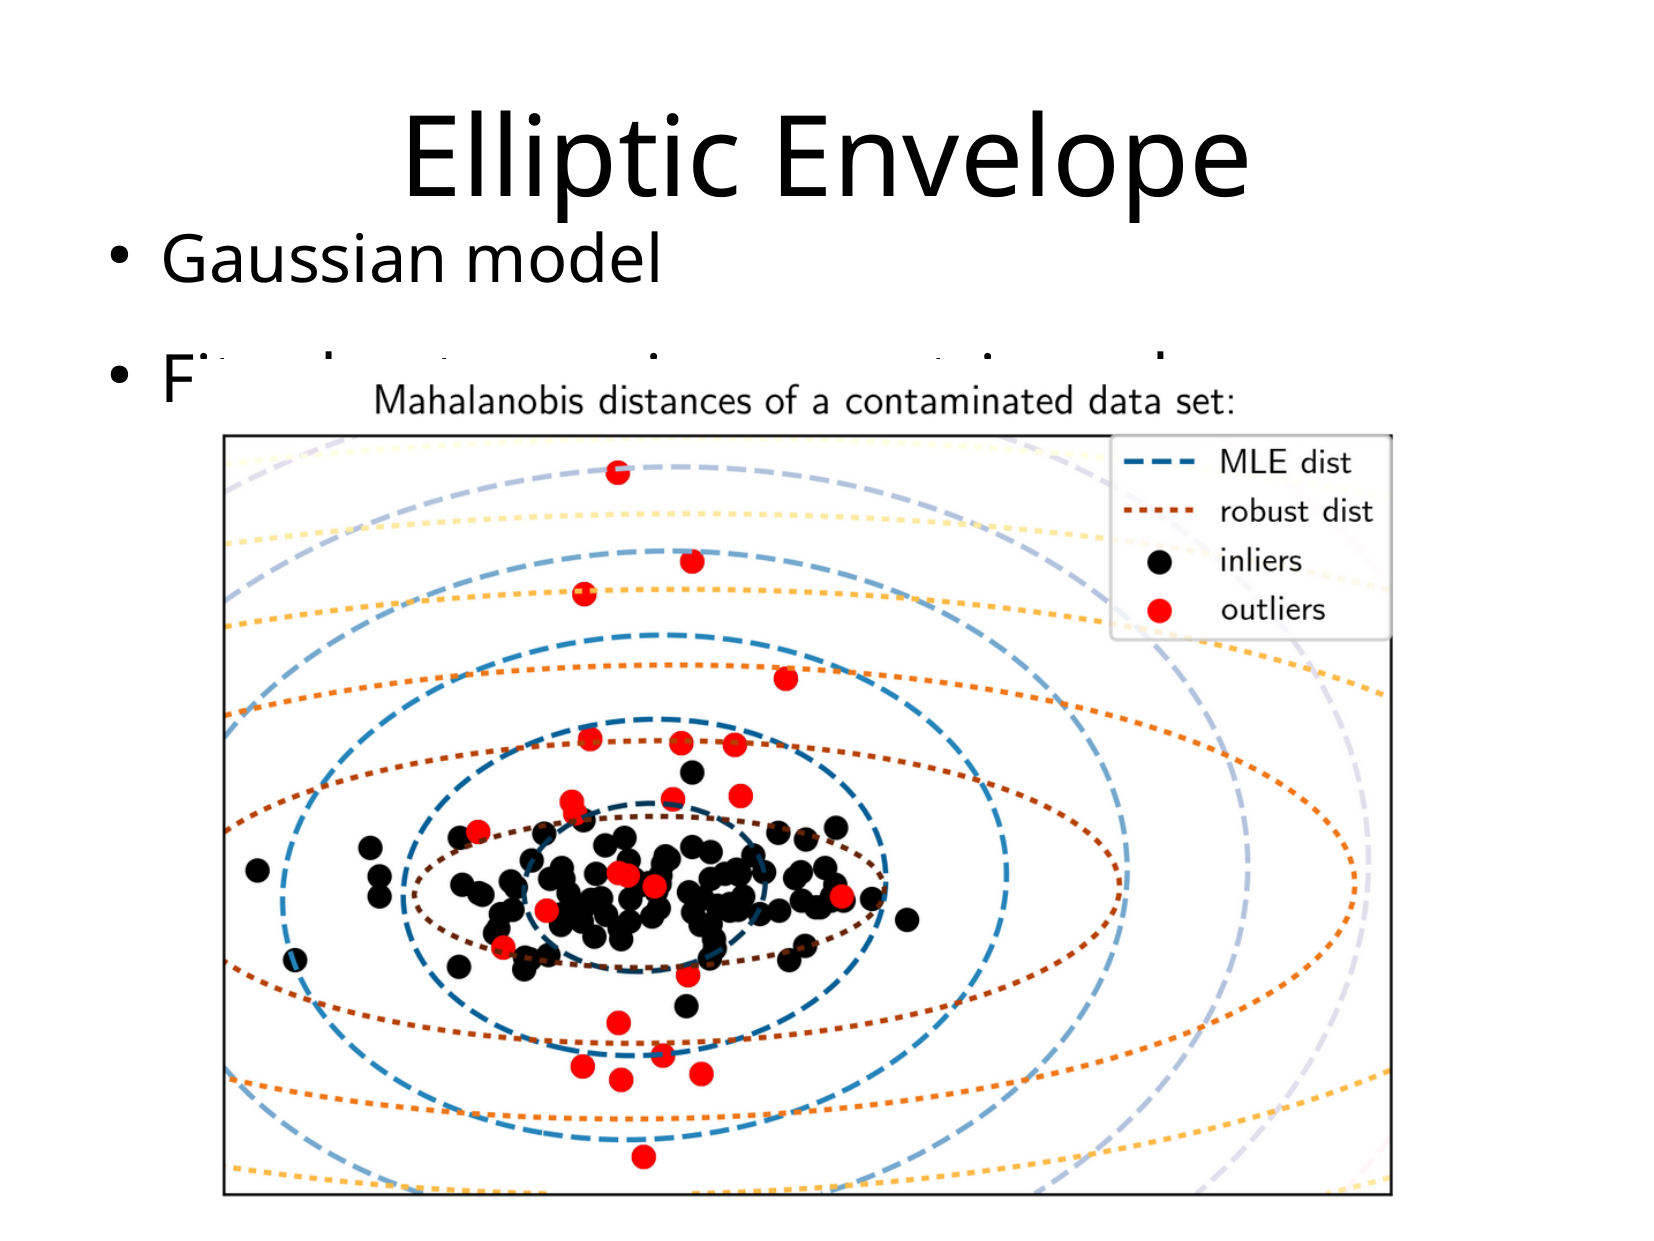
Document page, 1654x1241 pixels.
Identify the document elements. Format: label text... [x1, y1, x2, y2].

picture [195, 359, 1415, 1215]
list Gaussian model Fit robust covariance matrix and mean [90, 210, 1579, 931]
title Elliptic Envelope [82, 49, 1571, 257]
